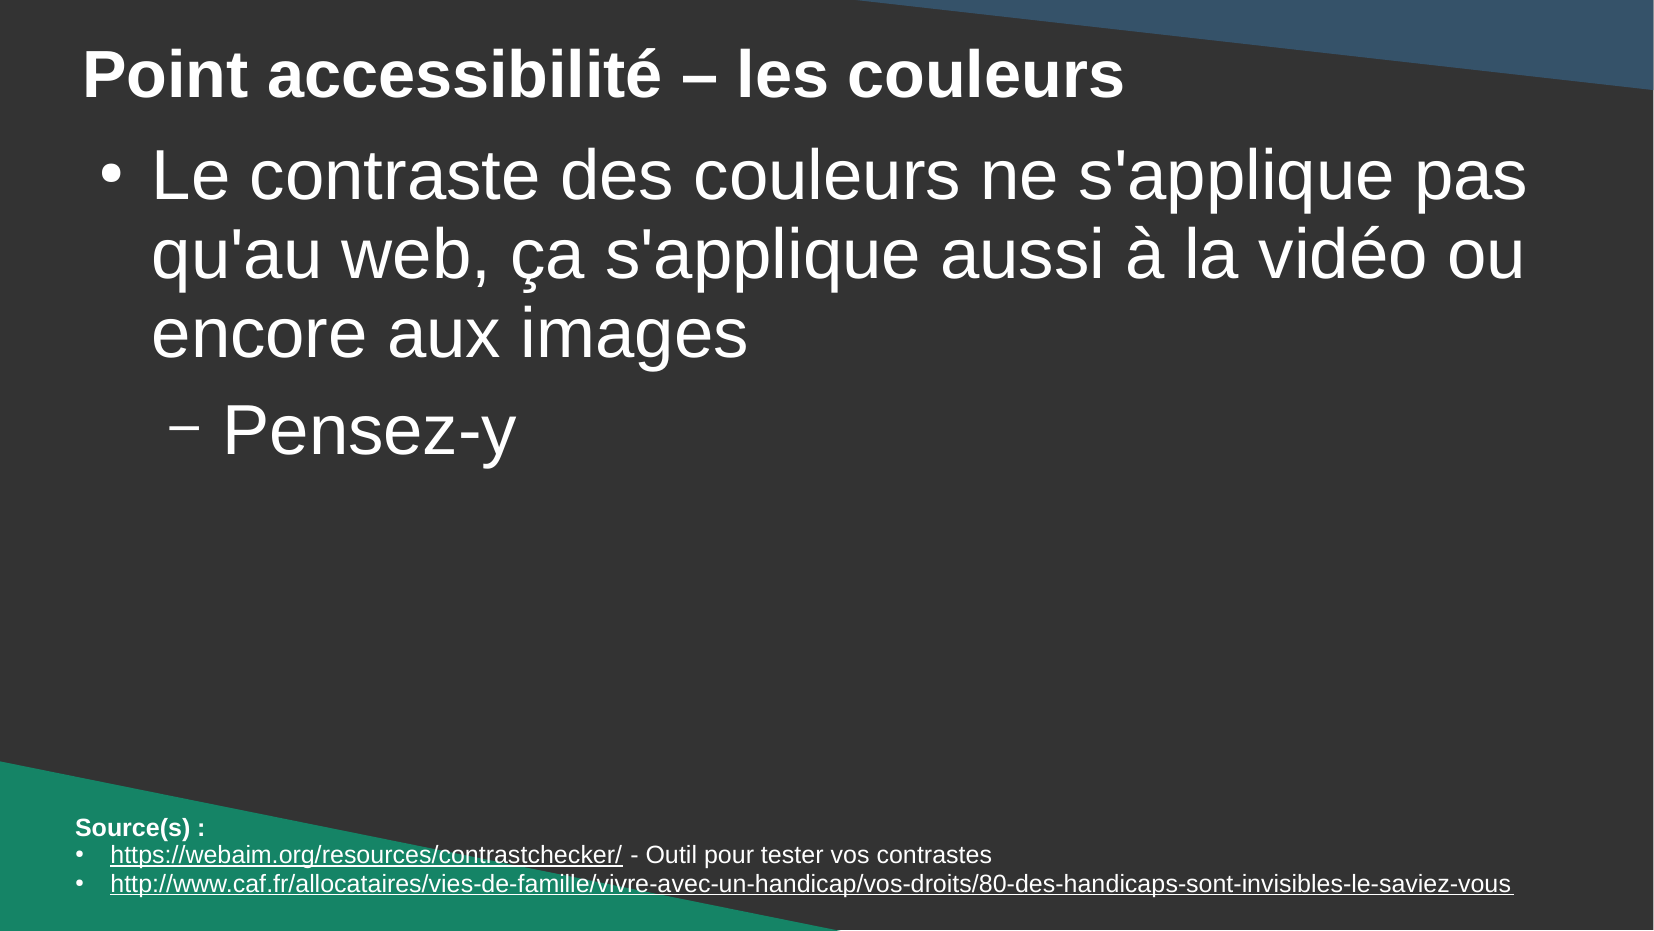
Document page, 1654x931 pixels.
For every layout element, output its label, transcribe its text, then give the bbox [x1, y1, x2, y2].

title Point accessibilité – les couleurs [82, 37, 1571, 122]
text_box Source(s) : https://webaim.org/resources/contrastchecker/ - Outil pour tester vos contrastes http://www.caf.fr/allocataires/vies-de-famille/vivre-avec-un-handicap/vos-droits/80-des-handicaps-sont-invisibles-le-saviez-vous [60, 805, 1546, 931]
text_box [0, 761, 217, 931]
list Le contraste des couleurs ne s'applique pas qu'au web, ça s'applique aussi à la vidéo ou encore aux images Pensez-y [80, 135, 1605, 745]
text_box [855, 0, 1654, 91]
